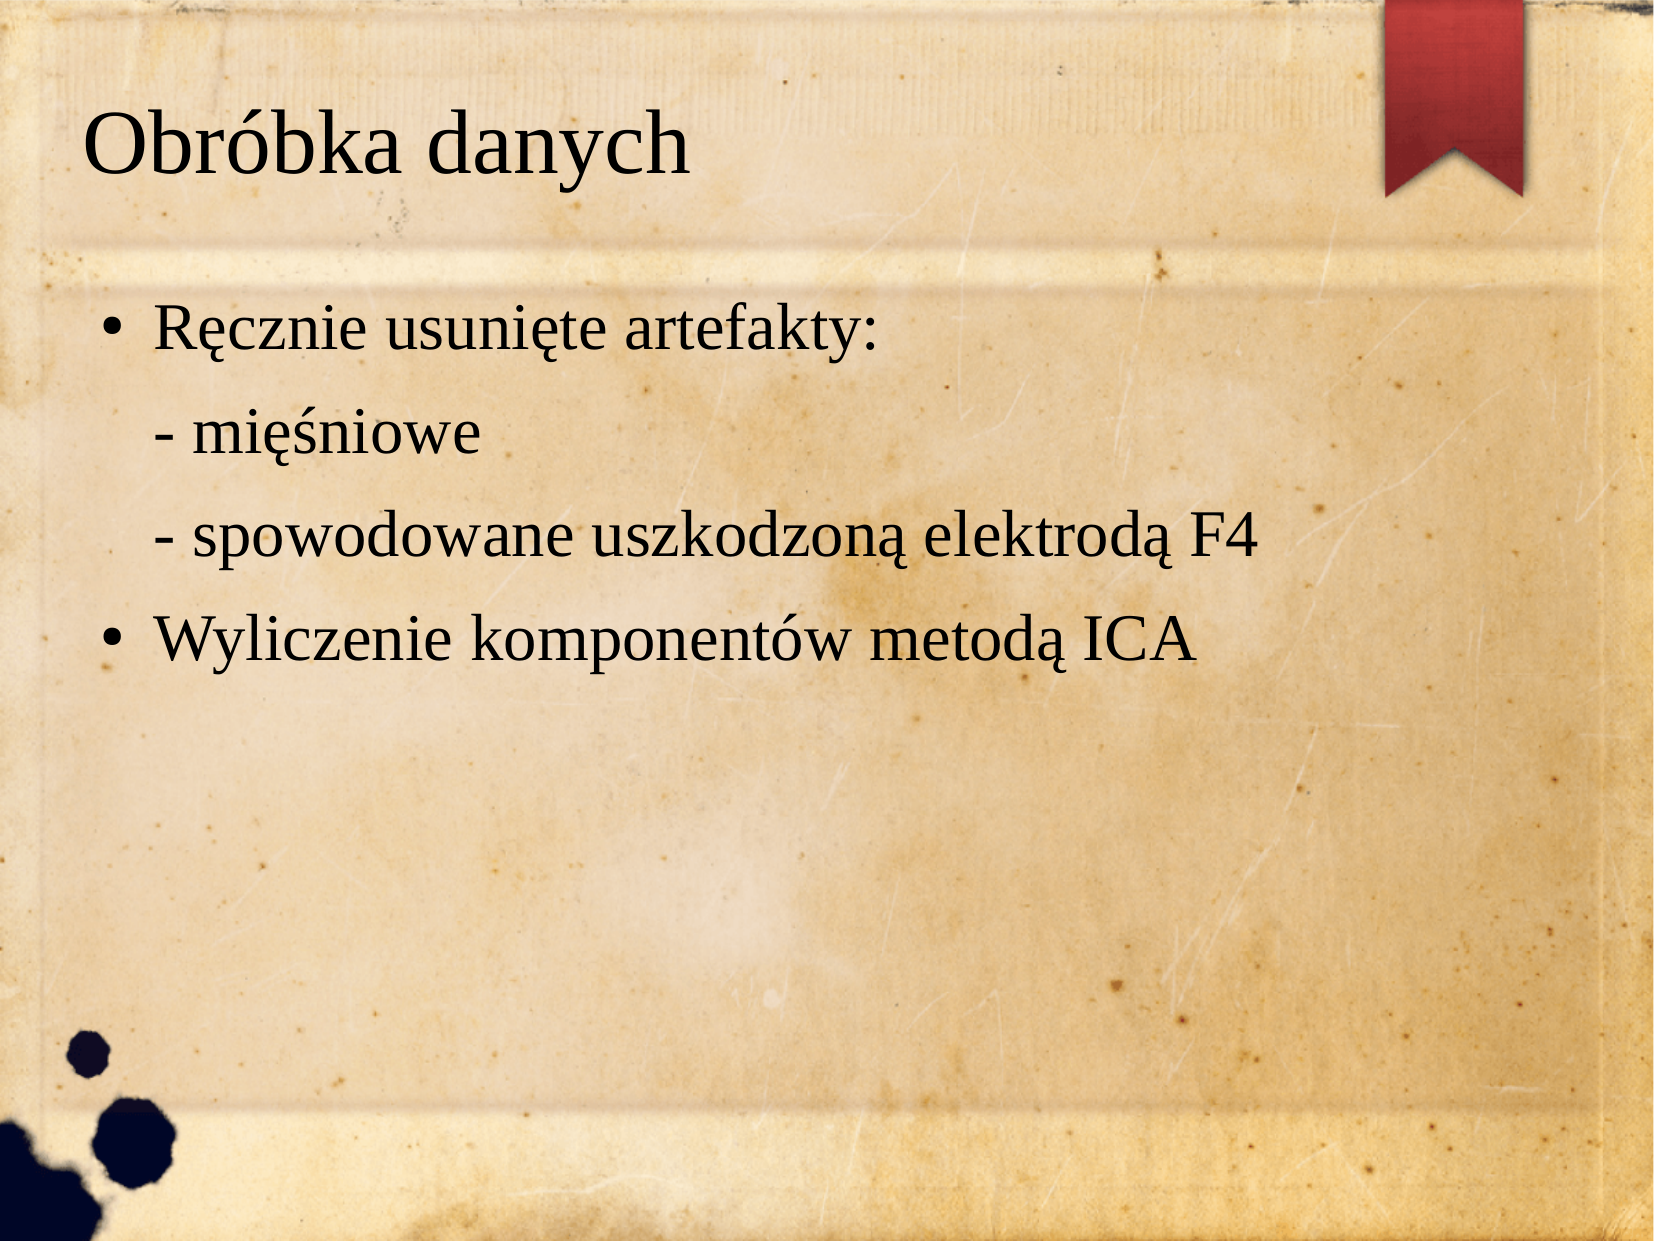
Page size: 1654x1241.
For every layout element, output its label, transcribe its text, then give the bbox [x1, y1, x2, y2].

picture [0, 0, 1654, 1241]
title Obróbka danych [82, 49, 1347, 237]
list Ręcznie usunięte artefakty: - mięśniowe - spowodowane uszkodzoną elektrodą F4 Wyliczenie komponentów metodą ICA [82, 290, 1538, 1010]
